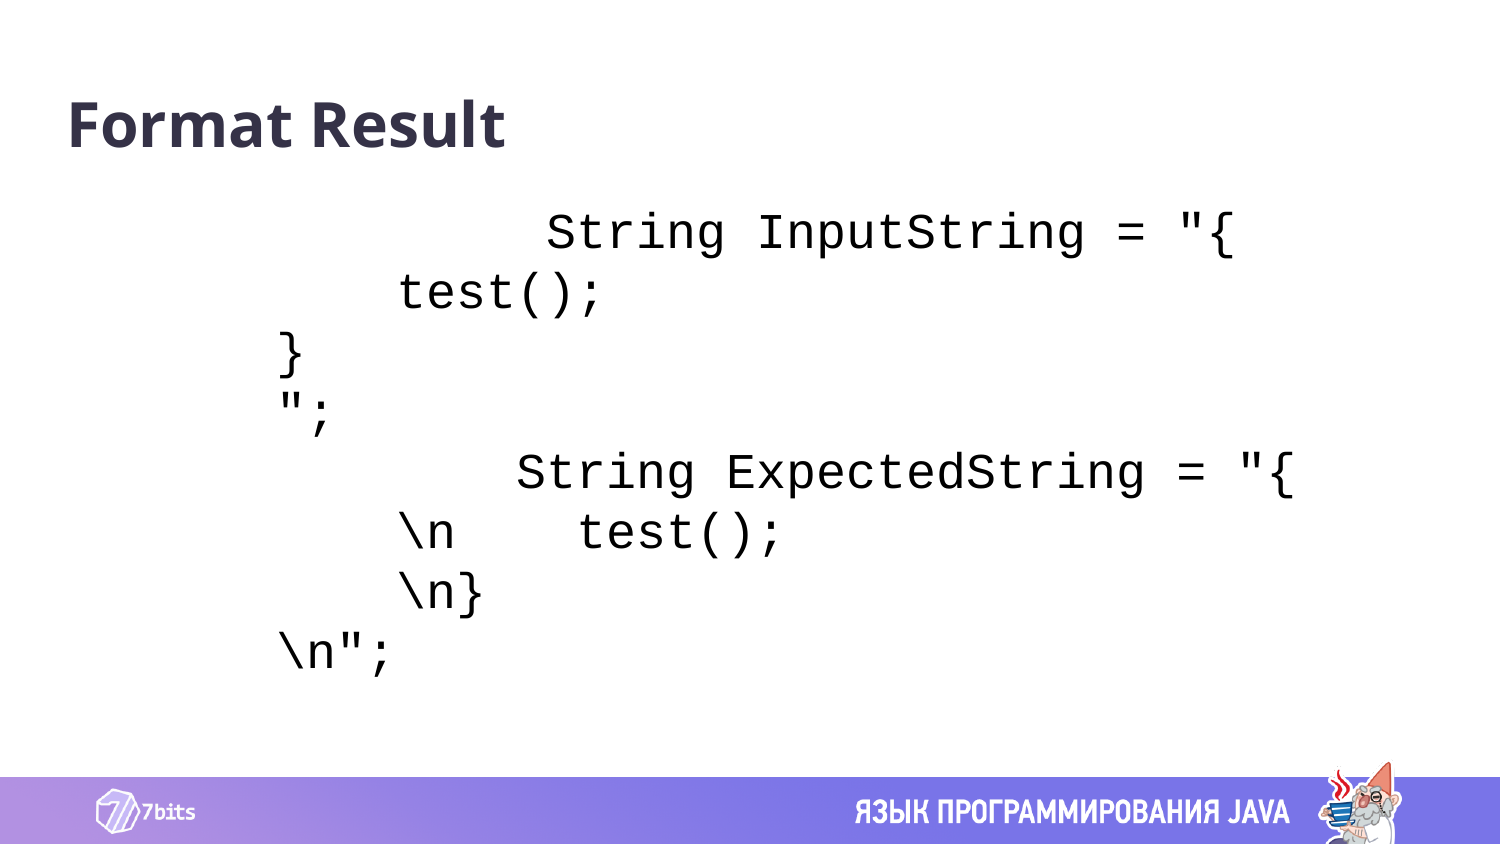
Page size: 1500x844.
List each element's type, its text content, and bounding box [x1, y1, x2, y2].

list String InputString = "{ test(); } "; String ExpectedString = "{ \n test(); \n} \n"; [51, 184, 1449, 745]
title Format Result [51, 69, 1449, 164]
picture [0, 717, 1500, 844]
